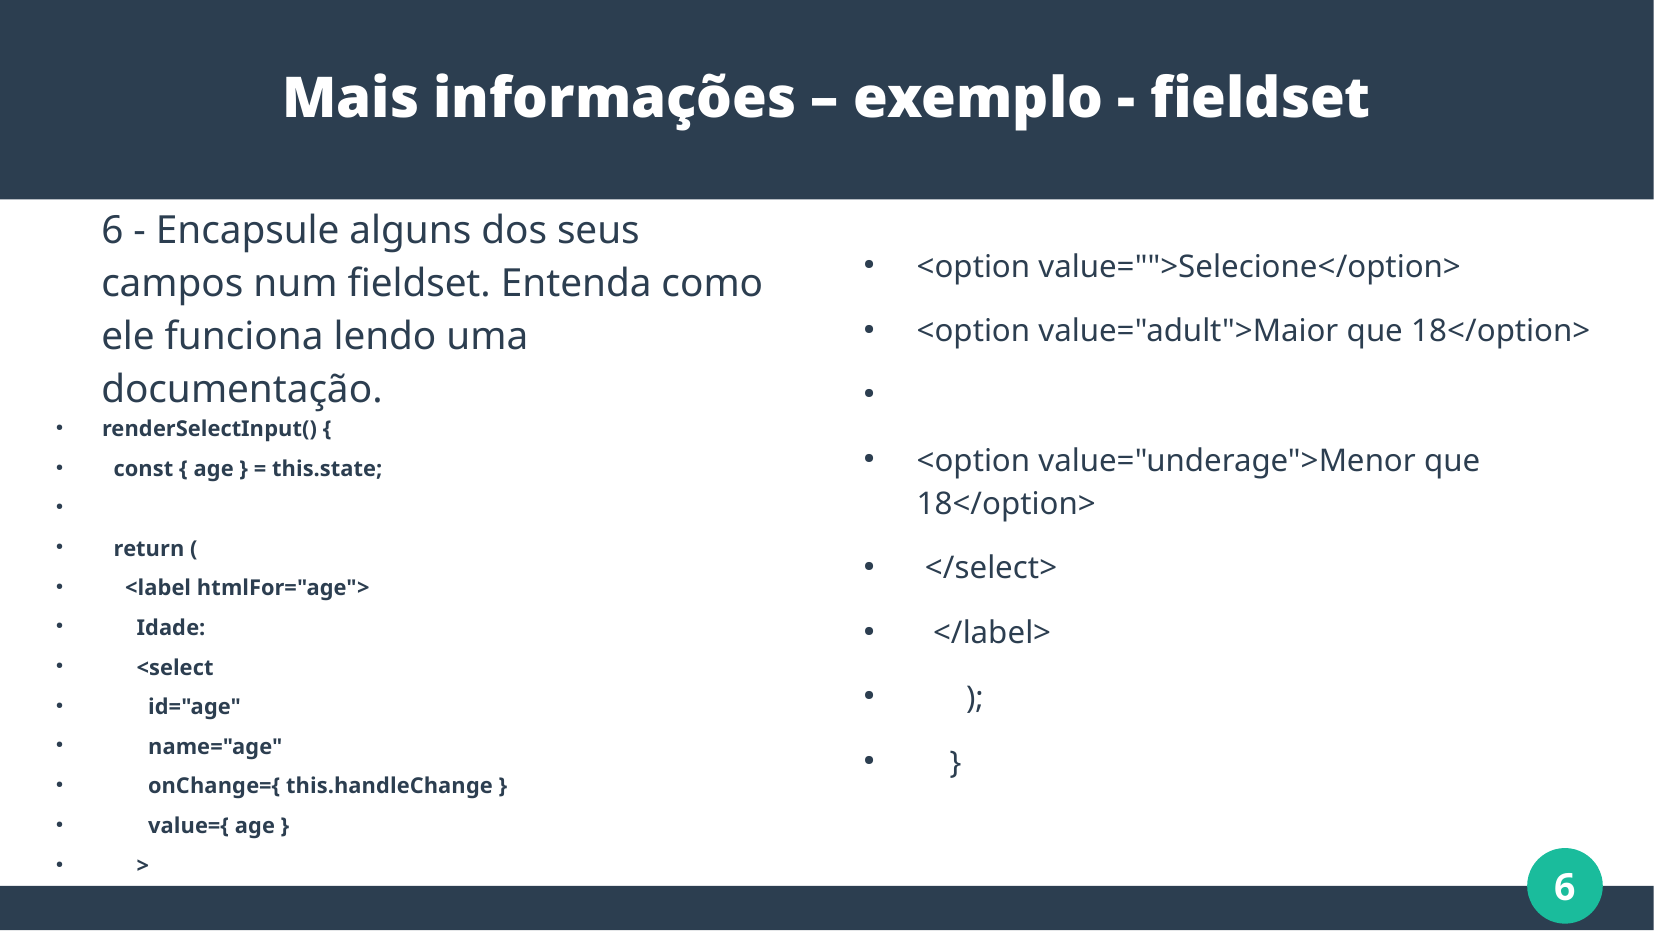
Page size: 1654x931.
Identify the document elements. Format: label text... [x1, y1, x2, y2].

title Mais informações – exemplo - fieldset [59, 37, 1595, 155]
list <option value="">Selecione</option> <option value="adult">Maior que 18</option> <option value="underage">Menor que 18</option> </select> </label> ); } [845, 243, 1596, 864]
list 6 - Encapsule alguns dos seus campos num fieldset. Entenda como ele funciona lendo uma documentação. [35, 202, 785, 414]
list renderSelectInput() { const { age } = this.state; return ( <label htmlFor="age"> Idade: <select id="age" name="age" onChange={ this.handleChange } value={ age } > [48, 413, 798, 886]
